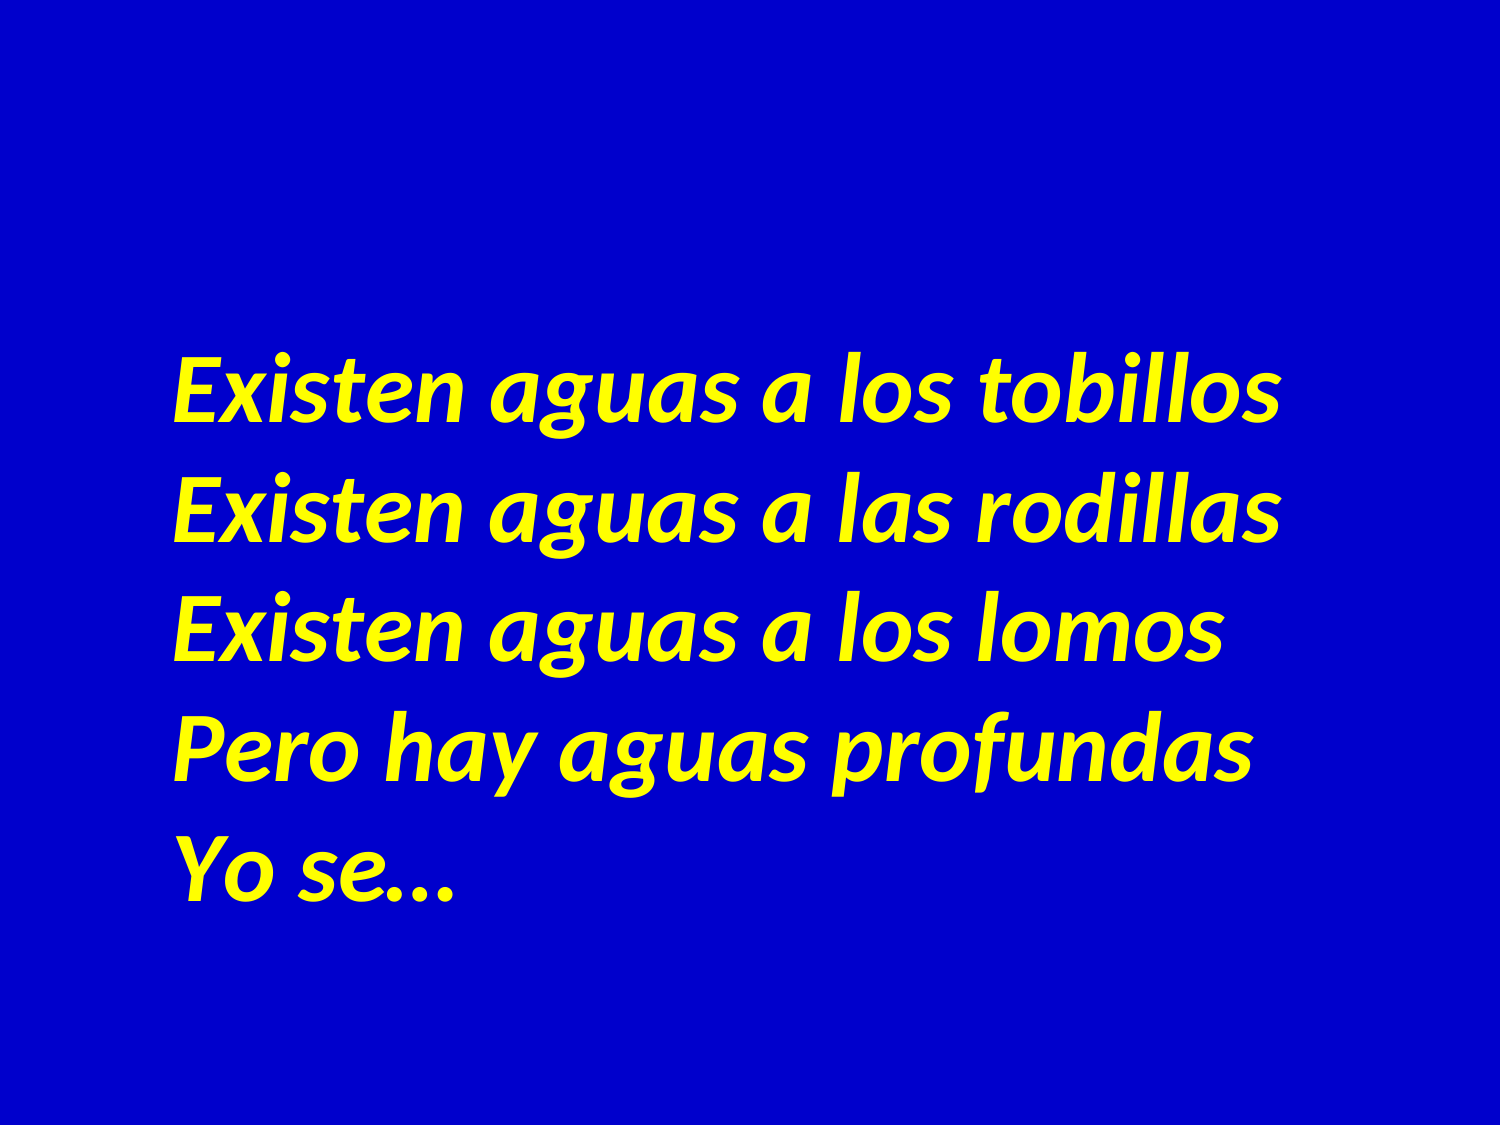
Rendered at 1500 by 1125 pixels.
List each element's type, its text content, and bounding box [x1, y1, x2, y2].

text_box Existen aguas a los tobillos Existen aguas a las rodillas Existen aguas a los lomos Pero hay aguas profundas Yo se… [100, 314, 1425, 1006]
